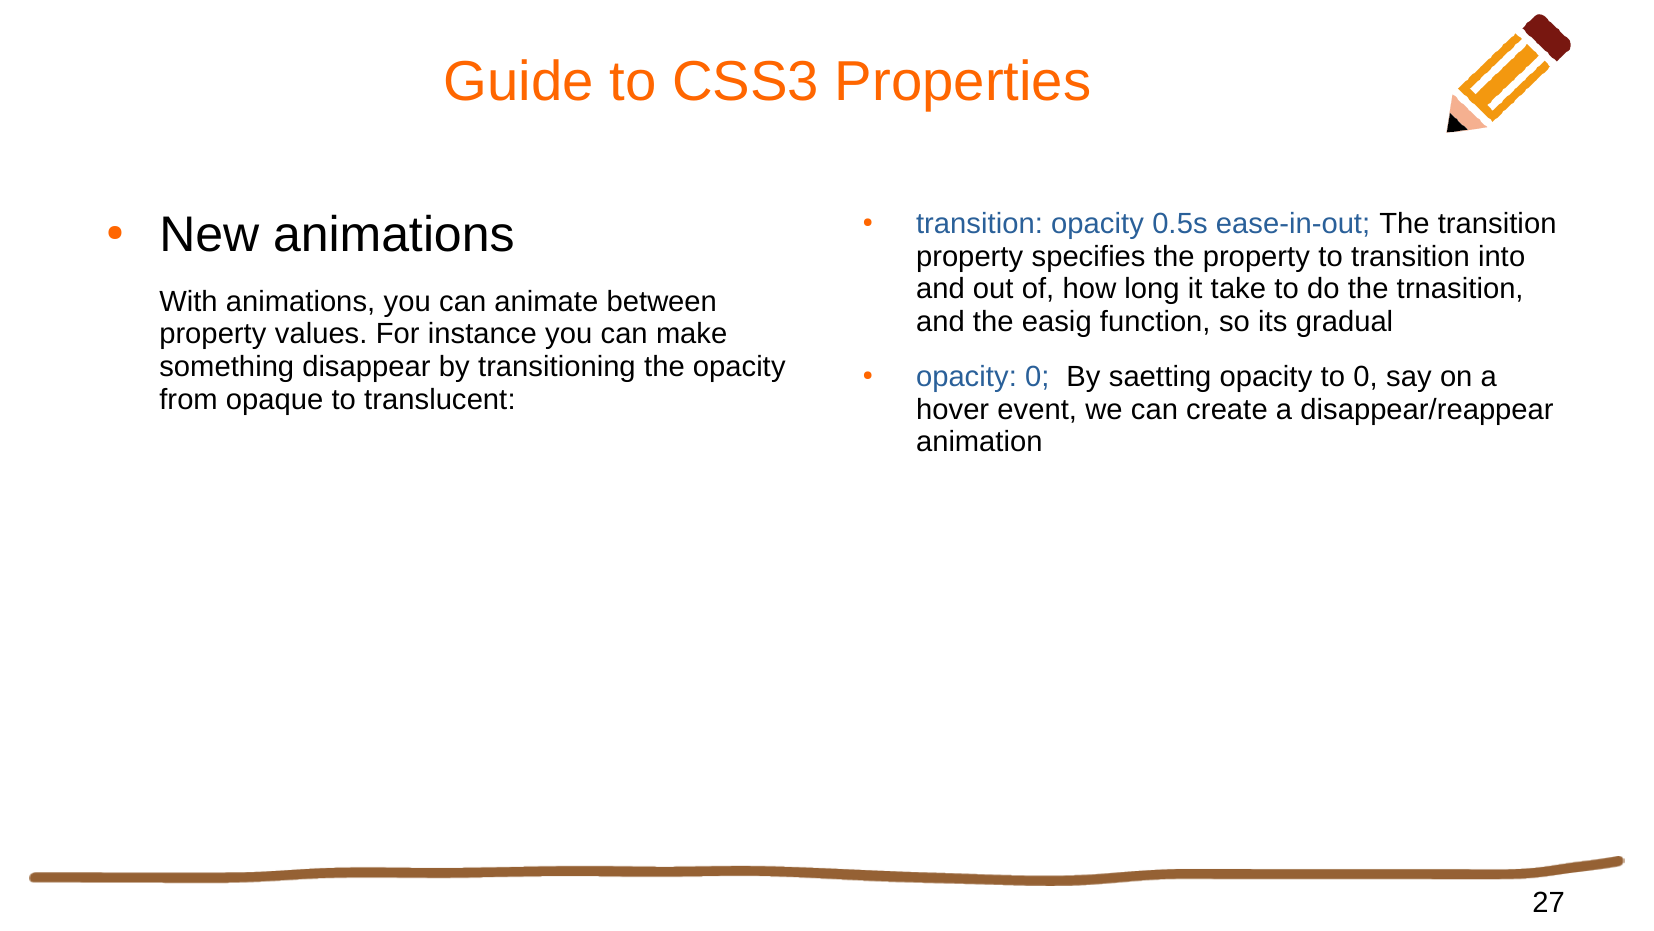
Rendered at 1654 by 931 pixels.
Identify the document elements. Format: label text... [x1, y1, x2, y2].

picture [29, 856, 1625, 886]
title Guide to CSS3 Properties [88, 29, 1447, 133]
list New animations With animations, you can animate between property values. For instance you can make something disappear by transitioning the opacity from opaque to translucent: [88, 206, 809, 857]
picture [1446, 14, 1571, 133]
list transition: opacity 0.5s ease-in-out; The transition property specifies the property to transition into and out of, how long it take to do the trnasition, and the easig function, so its gradual opacity: 0; By saetting opacity to 0, say on a hover event, we can create a disappear/reappear animation [845, 206, 1566, 857]
